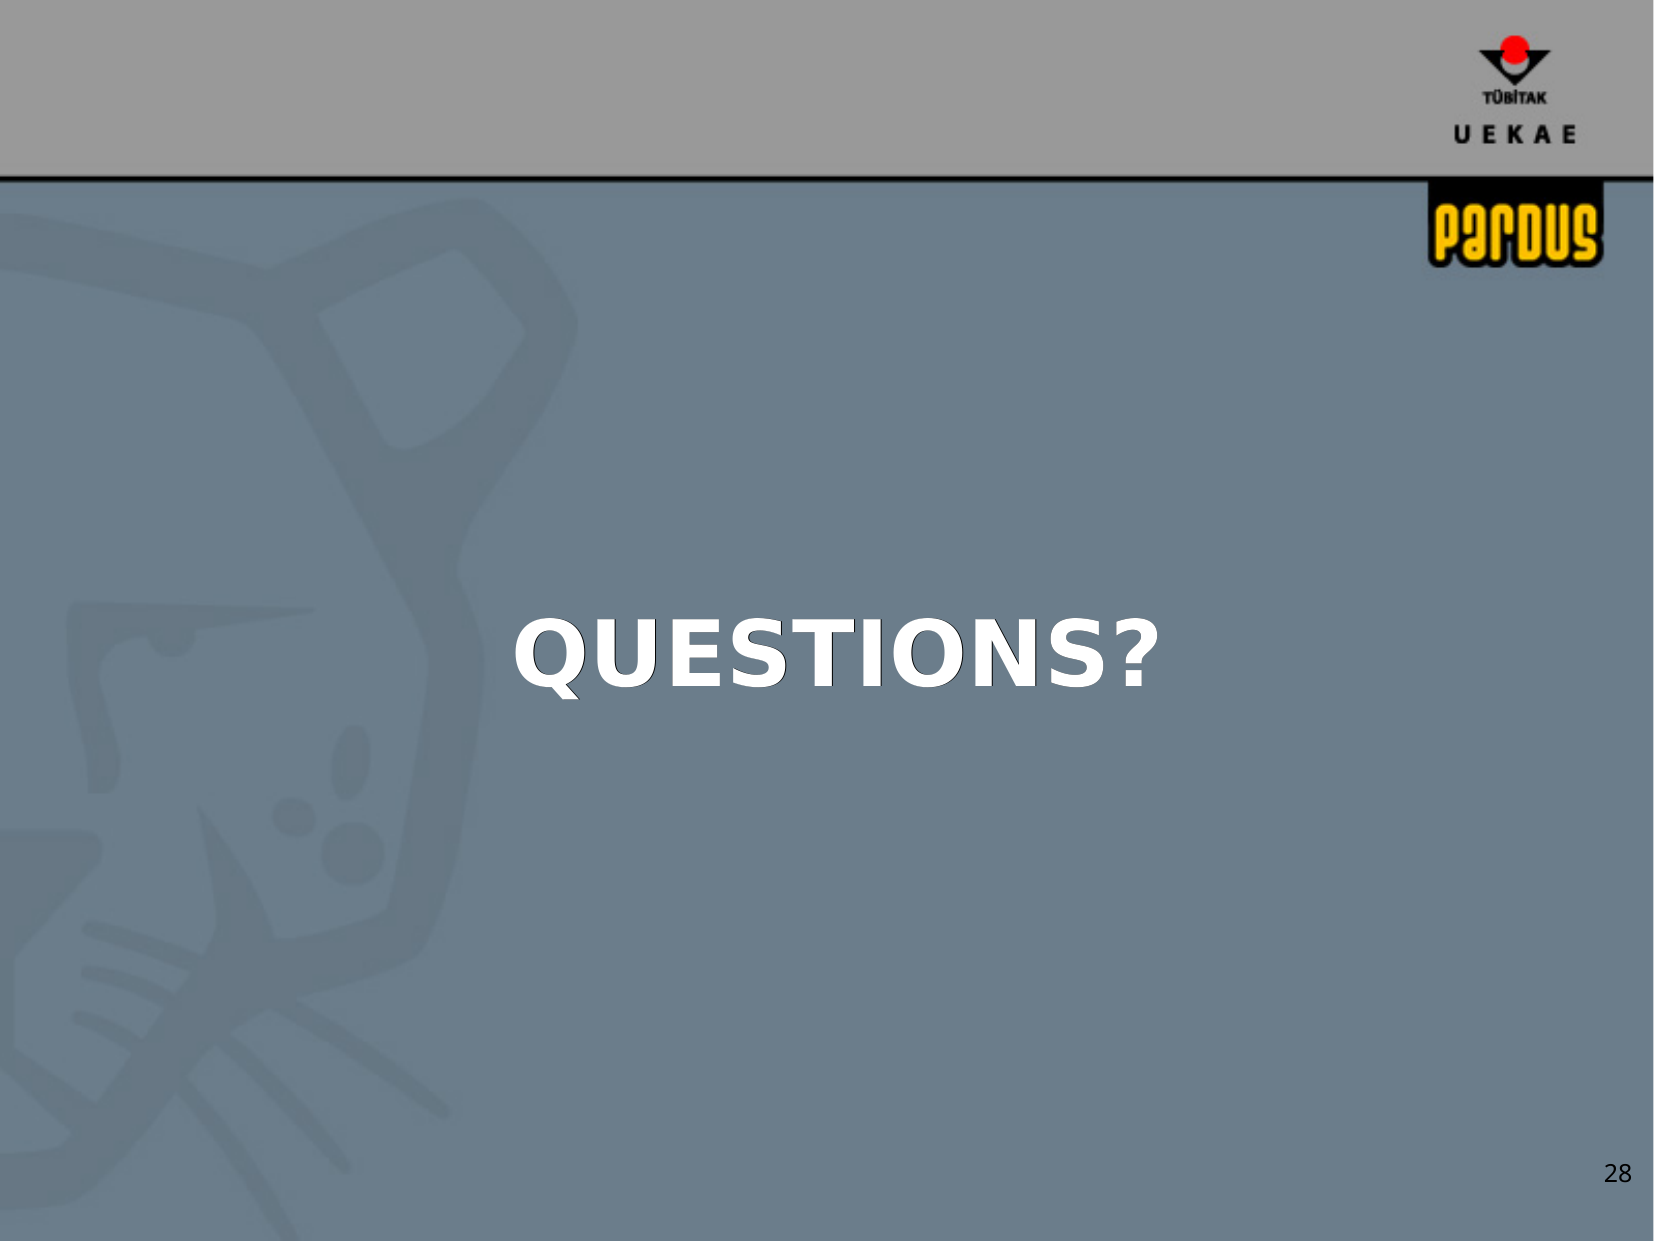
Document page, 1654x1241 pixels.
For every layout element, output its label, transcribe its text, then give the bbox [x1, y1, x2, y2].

title QUESTIONS? [298, 479, 1211, 825]
picture [0, 0, 1654, 1241]
